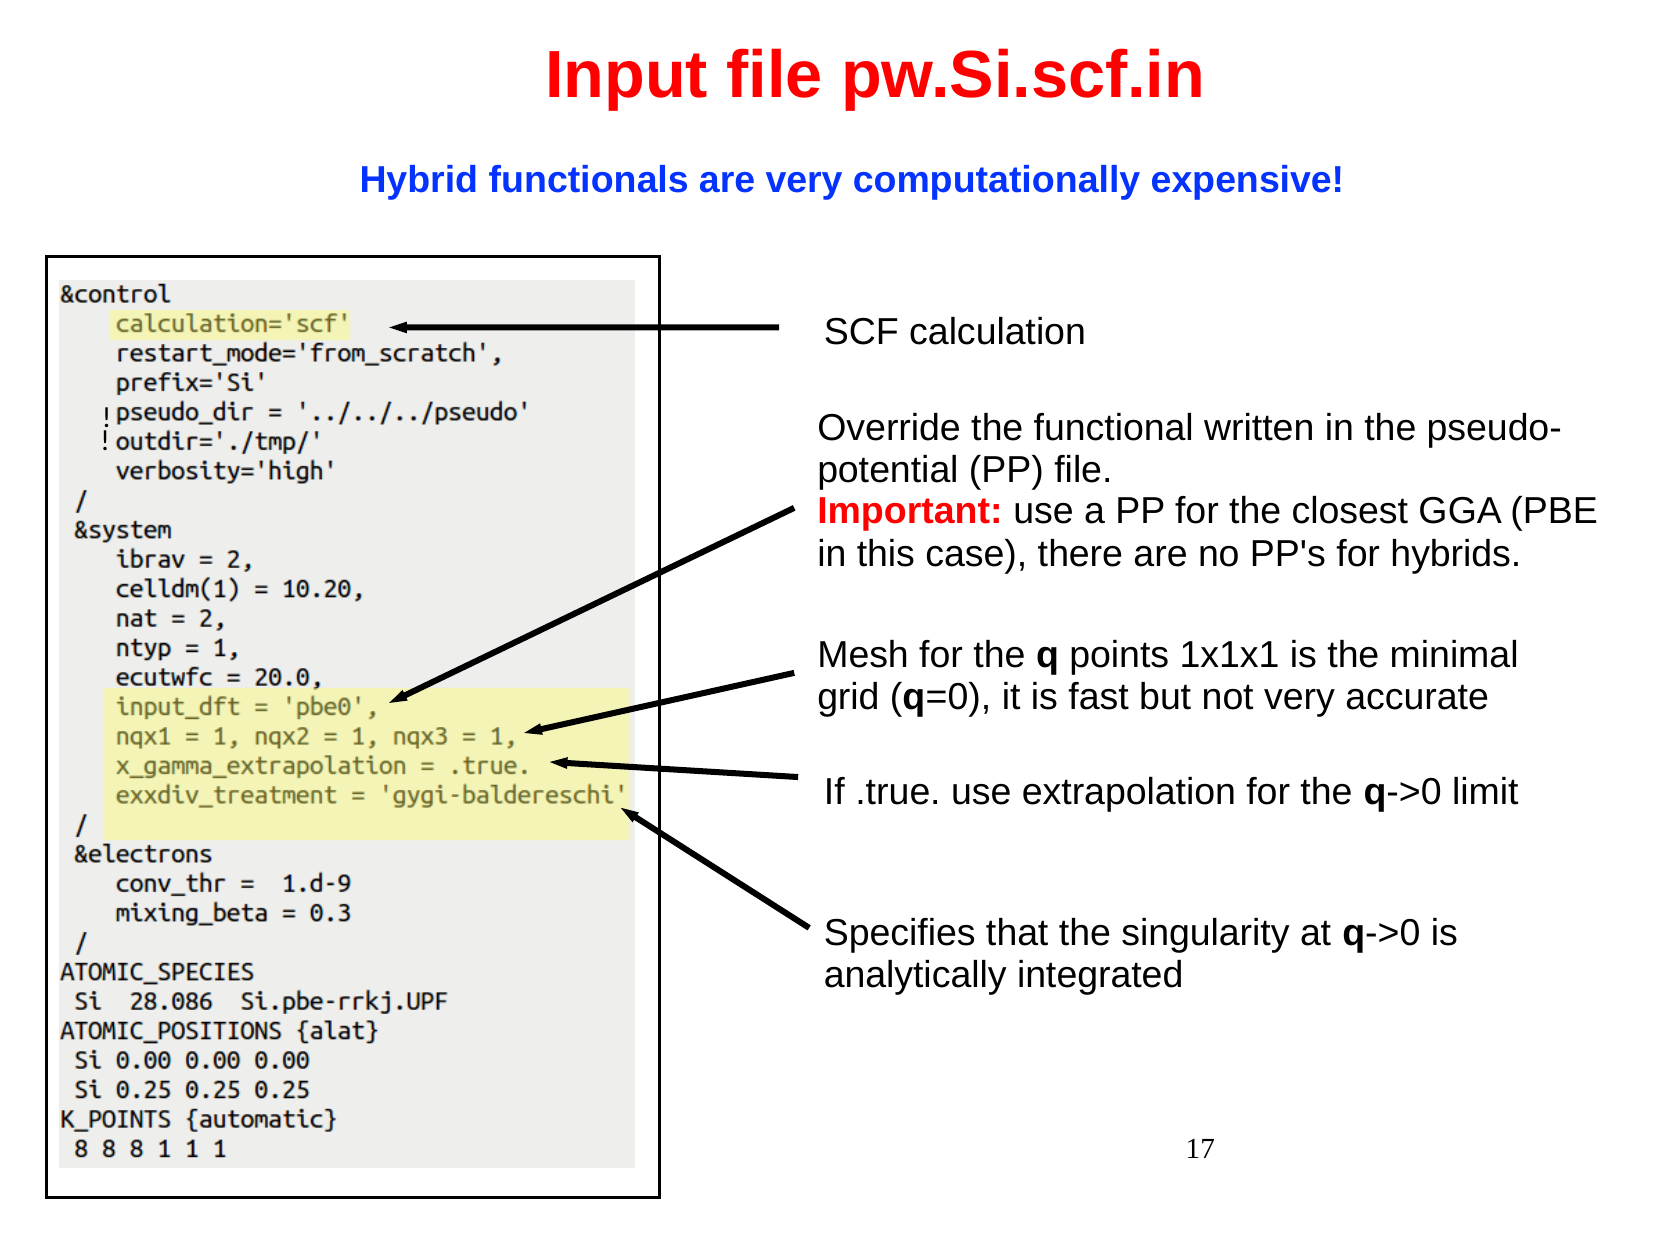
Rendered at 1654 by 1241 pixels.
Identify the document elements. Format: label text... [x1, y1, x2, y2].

text_box ! [85, 413, 126, 465]
text_box Mesh for the q points 1x1x1 is the minimal grid (q=0), it is fast but not very accurate [802, 584, 1553, 818]
picture [630, 712, 635, 764]
title Input file pw.Si.scf.in [410, 30, 1341, 106]
text_box Hybrid functionals are very computationally expensive! [344, 151, 1371, 210]
text_box [110, 310, 351, 341]
text_box Override the functional written in the pseudo- potential (PP) file. Important: use a PP for the closest GGA (PBE in this case), there are no PP's for hybrids. [802, 398, 1621, 675]
text_box If .true. use extrapolation for the q->0 limit [809, 762, 1541, 822]
text_box [1185, 1129, 1571, 1216]
text_box [104, 687, 630, 841]
picture [432, 589, 635, 706]
text_box SCF calculation [809, 303, 1101, 361]
picture [59, 280, 635, 1168]
text_box Specifies that the singularity at q->0 is analytically integrated [809, 903, 1536, 1129]
text_box ! [86, 390, 127, 442]
picture [630, 770, 635, 811]
